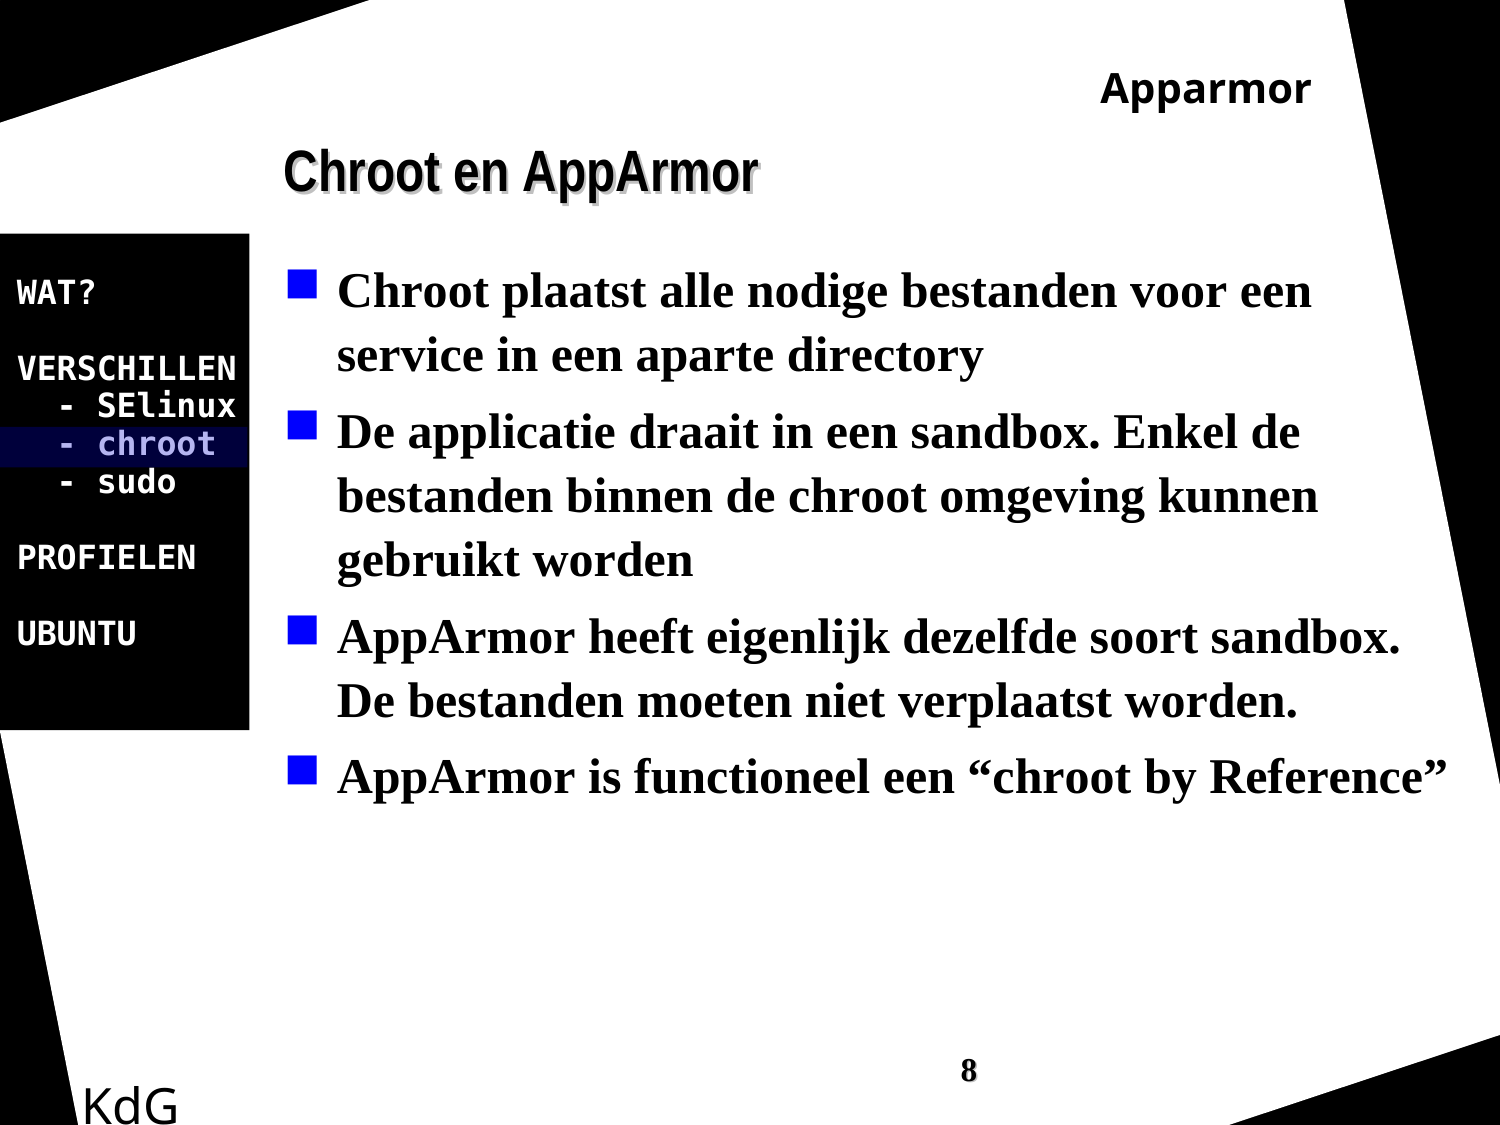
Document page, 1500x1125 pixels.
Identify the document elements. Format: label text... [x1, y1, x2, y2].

list Chroot plaatst alle nodige bestanden voor een service in een aparte directory De applicatie draait in een sandbox. Enkel de bestanden binnen de chroot omgeving kunnen gebruikt worden AppArmor heeft eigenlijk dezelfde soort sandbox. De bestanden moeten niet verplaatst worden. AppArmor is functioneel een “chroot by Reference” [268, 246, 1468, 991]
title Chroot en AppArmor [268, 41, 1415, 246]
text_box [0, 426, 248, 468]
